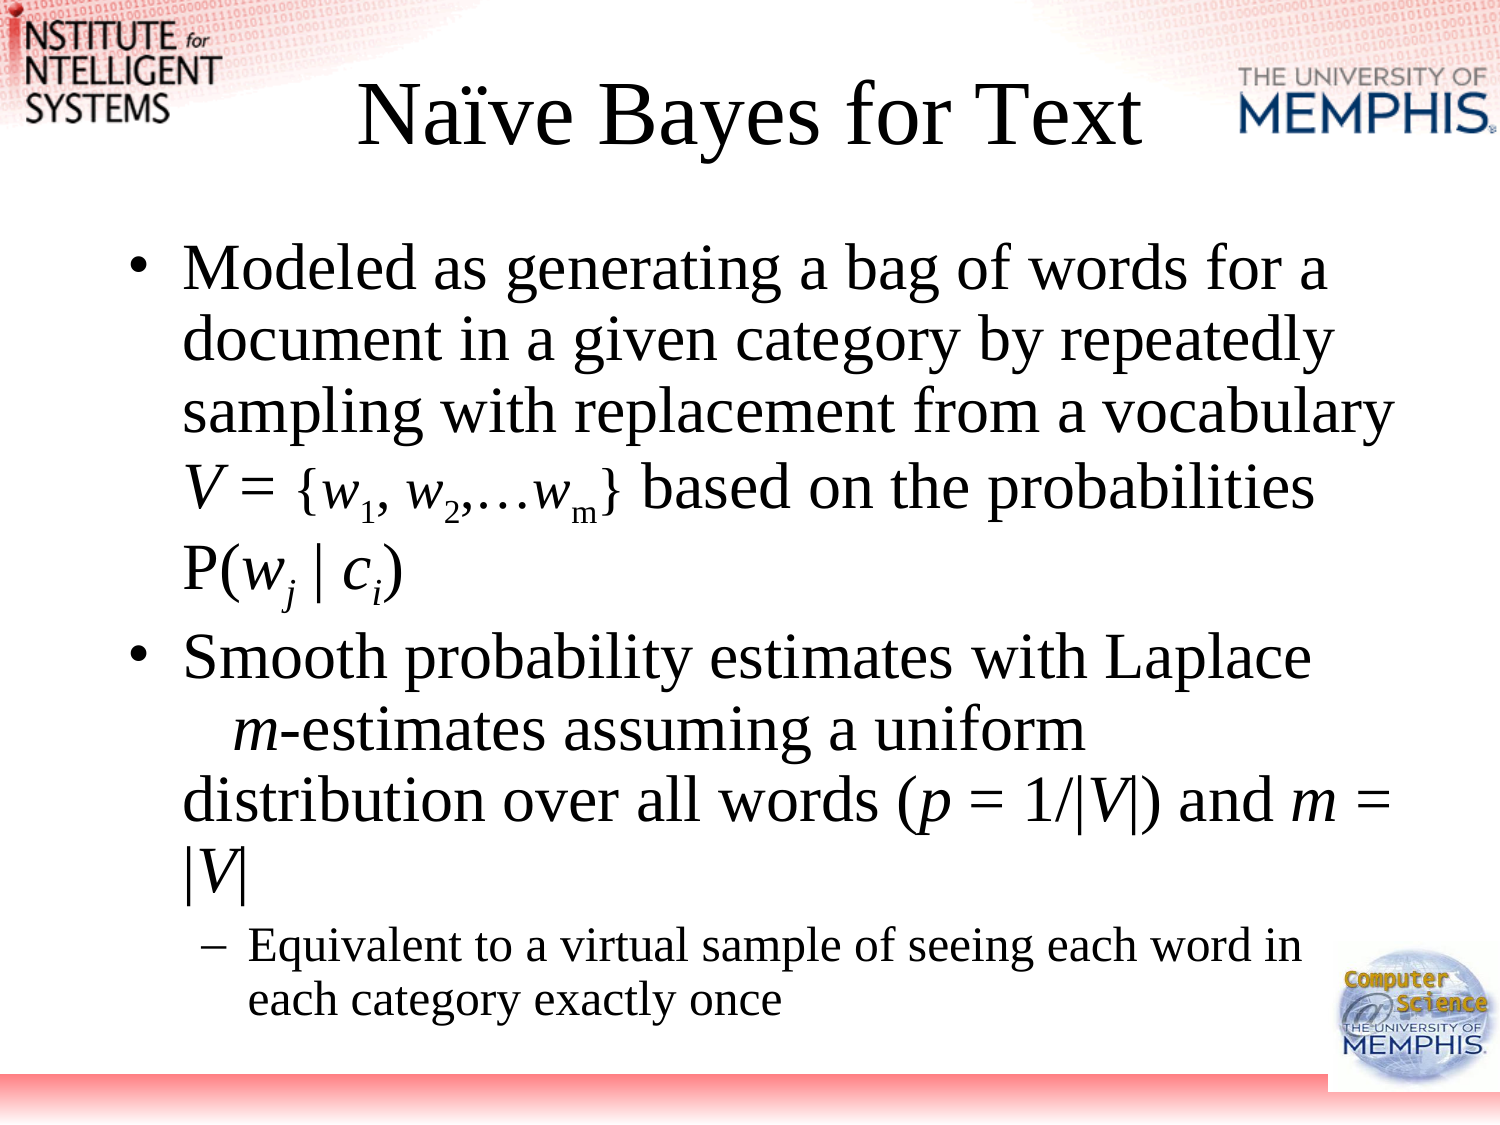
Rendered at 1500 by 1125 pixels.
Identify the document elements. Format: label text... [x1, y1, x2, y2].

picture [1328, 941, 1500, 1092]
picture [1012, 0, 1500, 141]
title Naïve Bayes for Text [75, 45, 1426, 233]
picture [0, 0, 501, 132]
list Modeled as generating a bag of words for a document in a given category by repeatedly sampling with replacement from a vocabulary V = {w1, w2,…wm} based on the probabilities P(wj | ci) Smooth probability estimates with Laplace m-estimates assuming a uniform distribution over all words (p = 1/|V|) and m = |V| Equivalent to a virtual sample of seeing each word in each category exactly once [112, 224, 1413, 1043]
